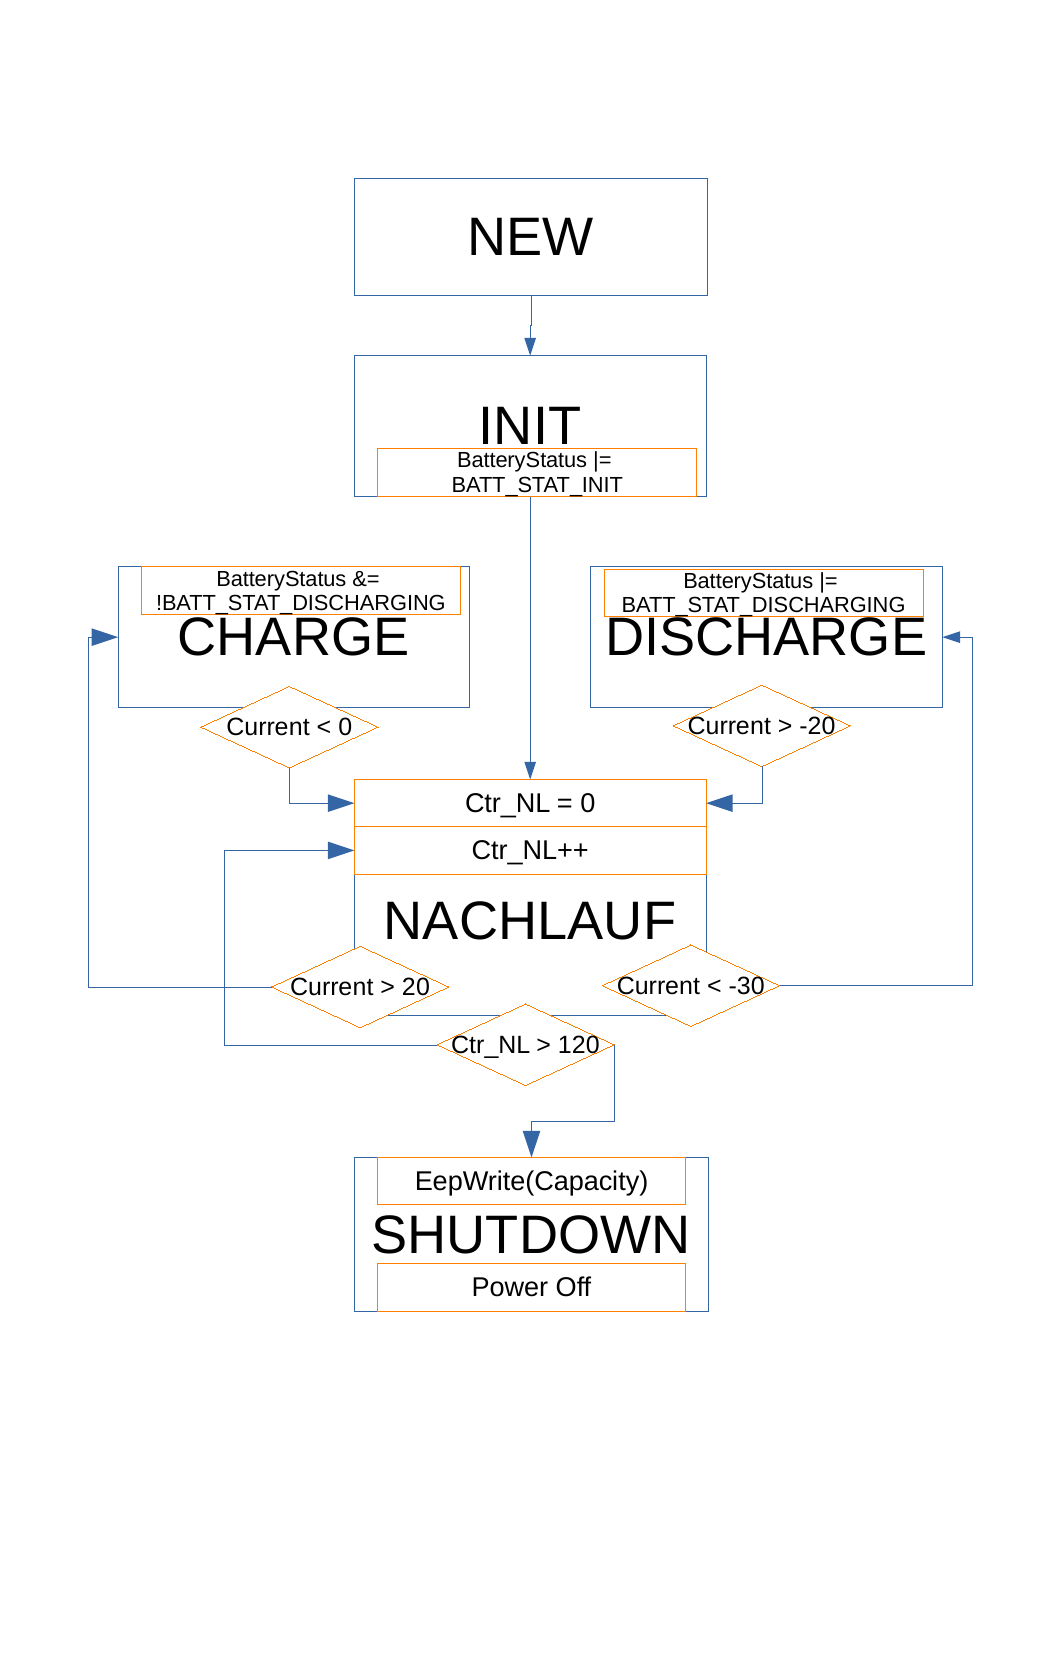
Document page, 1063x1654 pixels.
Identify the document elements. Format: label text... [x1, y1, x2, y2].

text_box Current < -30 [602, 944, 780, 1027]
text_box Ctr_NL > 120 [437, 1003, 614, 1086]
text_box NACHLAUF [354, 875, 707, 1016]
text_box CHARGE [118, 566, 470, 708]
text_box DISCHARGE [590, 566, 943, 708]
text_box Ctr_NL++ [354, 826, 707, 875]
text_box Ctr_NL = 0 [354, 779, 707, 826]
text_box BatteryStatus |= BATT_STAT_INIT [377, 448, 697, 497]
text_box NEW [354, 178, 708, 296]
text_box Current > -20 [673, 685, 851, 767]
text_box BatteryStatus &= !BATT_STAT_DISCHARGING [141, 566, 461, 615]
text_box INIT [354, 355, 707, 497]
text_box Current < 0 [200, 686, 379, 768]
text_box EepWrite(Capacity) [377, 1157, 686, 1205]
text_box SHUTDOWN [354, 1157, 709, 1312]
text_box Current > 20 [271, 946, 449, 1028]
text_box Power Off [377, 1263, 686, 1312]
text_box BatteryStatus |= BATT_STAT_DISCHARGING [604, 569, 924, 617]
